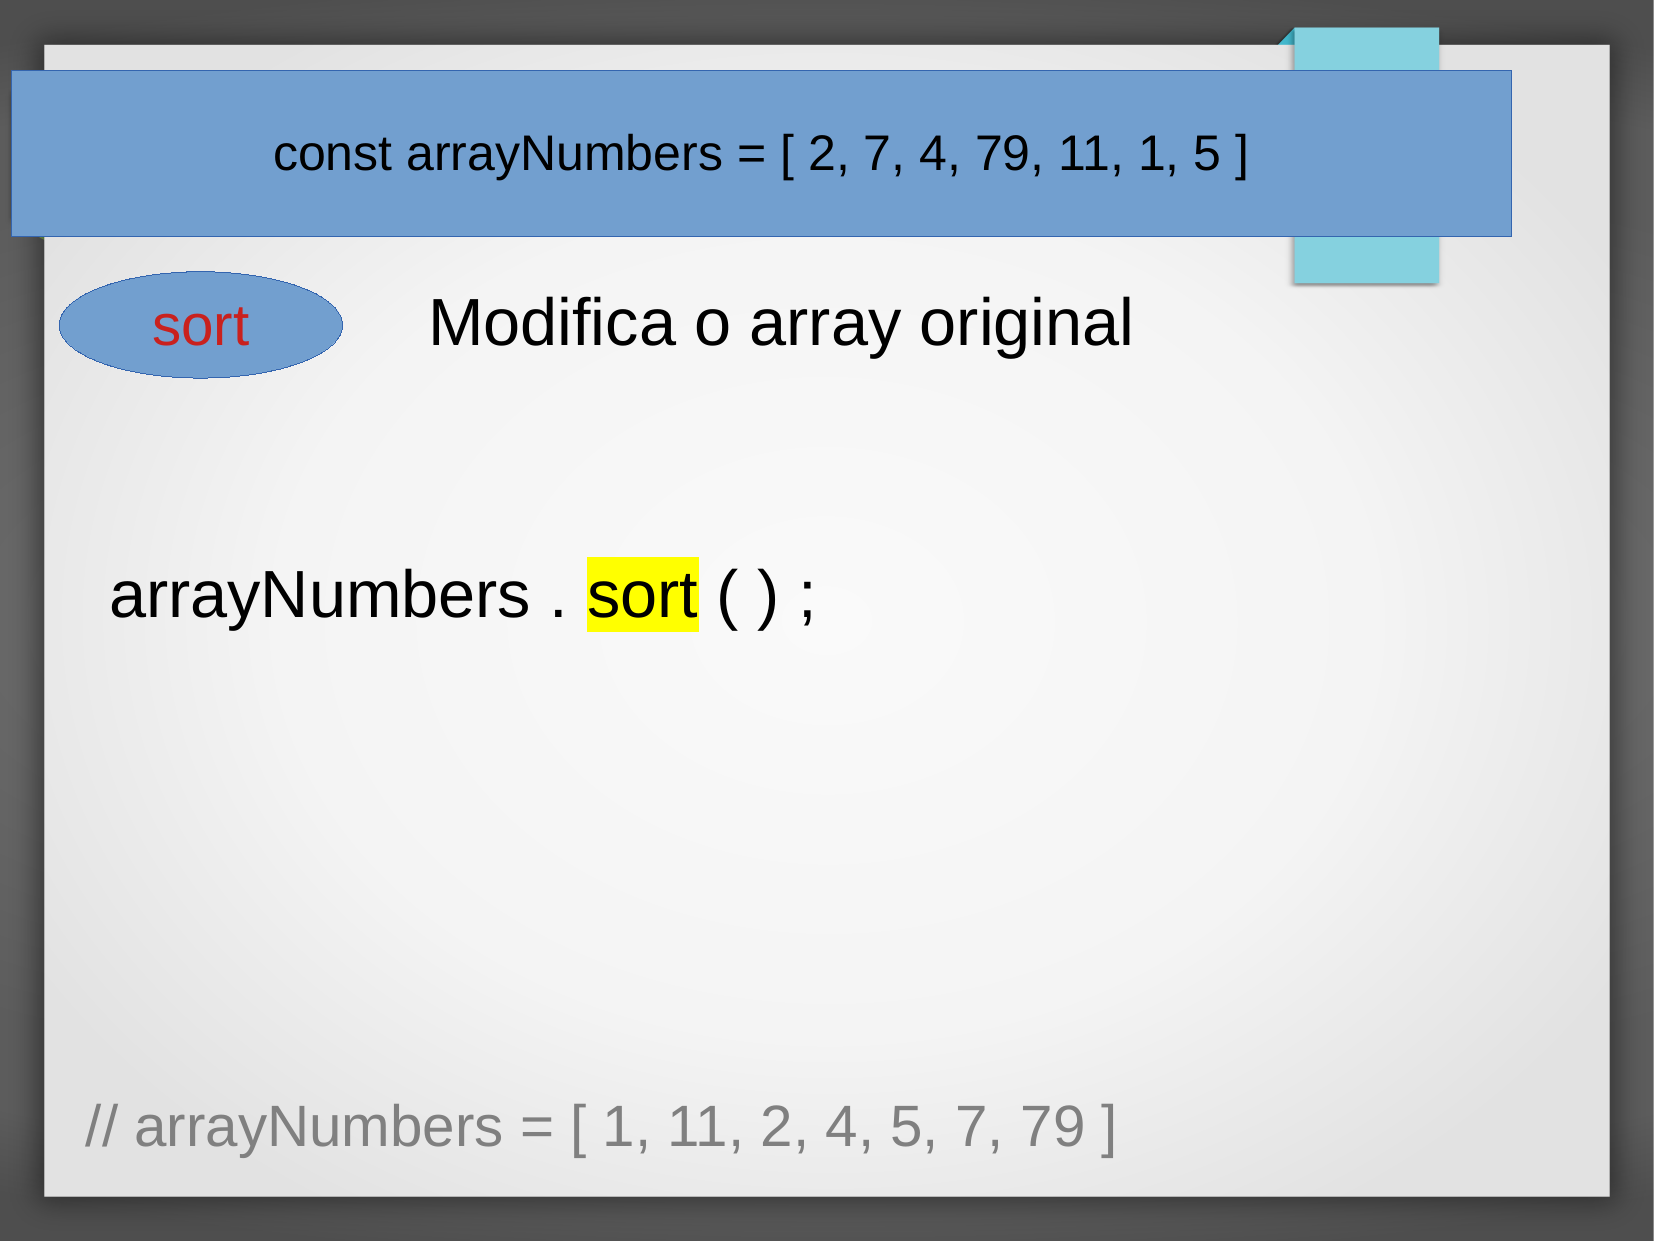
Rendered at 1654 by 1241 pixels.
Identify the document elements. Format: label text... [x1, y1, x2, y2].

text_box arrayNumbers . sort ( ) ; [94, 549, 1312, 639]
picture [0, 0, 1654, 1241]
text_box // arrayNumbers = [ 1, 11, 2, 4, 5, 7, 79 ] [70, 1086, 1134, 1167]
text_box Modifica o array original [413, 277, 1193, 379]
text_box sort [59, 271, 343, 379]
text_box const arrayNumbers = [ 2, 7, 4, 79, 11, 1, 5 ] [11, 70, 1512, 237]
